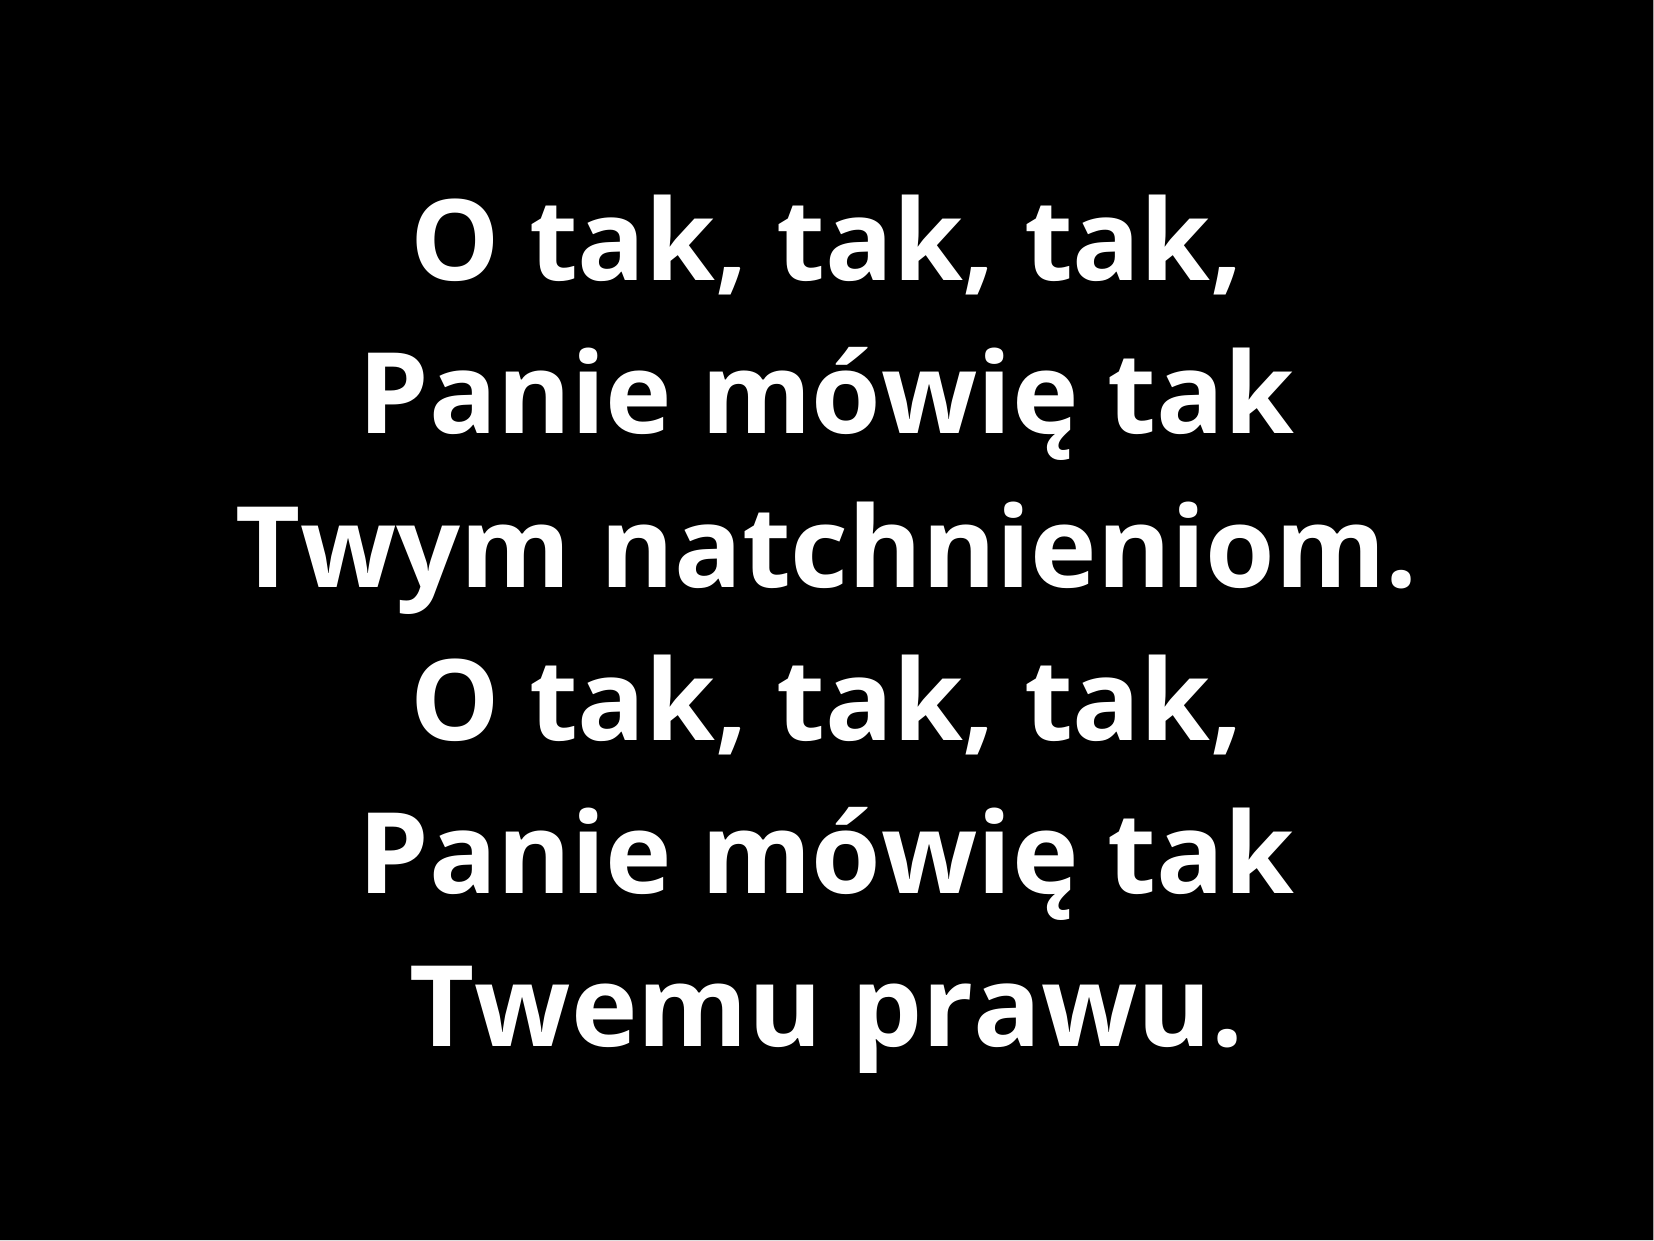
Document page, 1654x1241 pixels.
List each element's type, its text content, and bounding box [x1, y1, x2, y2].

title O tak, tak, tak, Panie mówię tak Twym natchnieniom. O tak, tak, tak, Panie mówię tak Twemu prawu. [0, 0, 1654, 1241]
